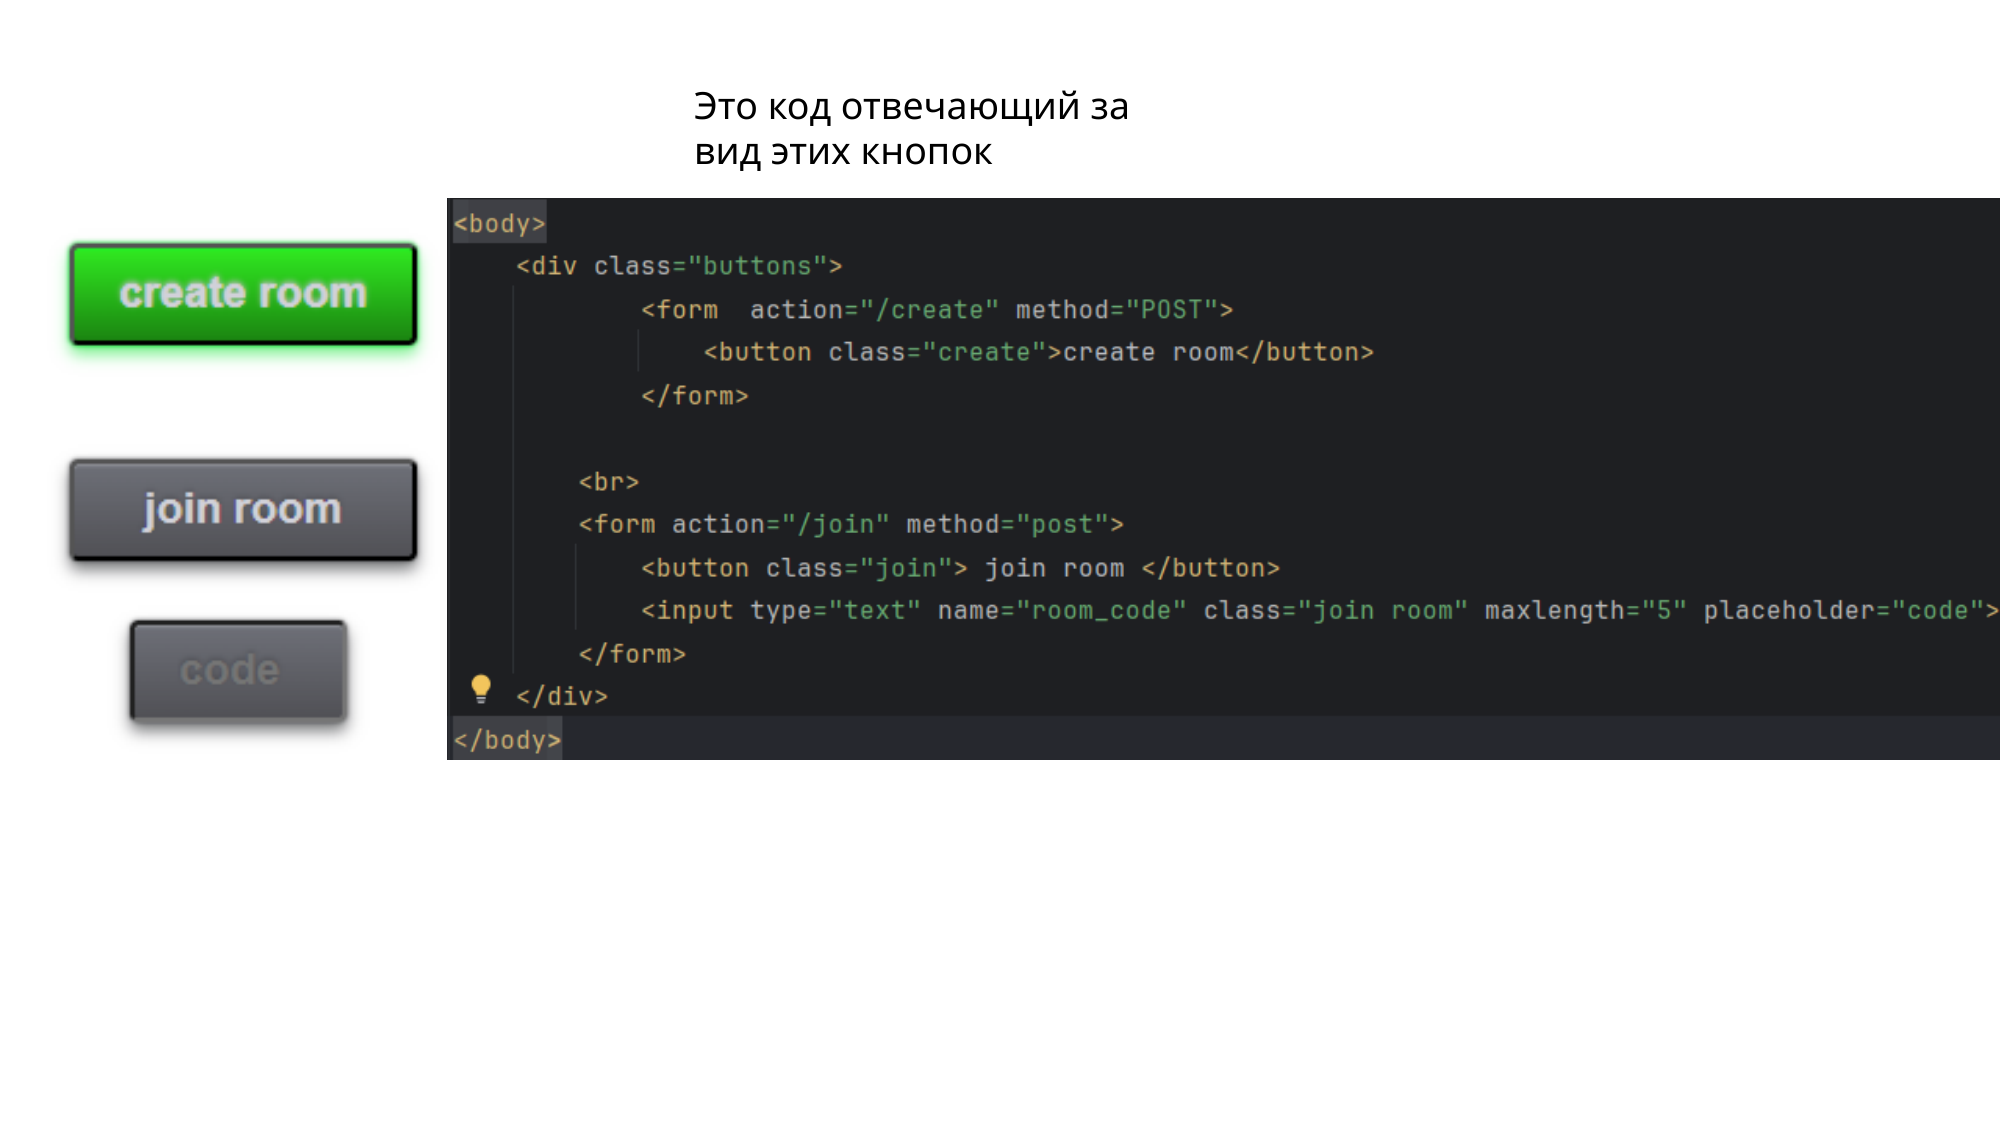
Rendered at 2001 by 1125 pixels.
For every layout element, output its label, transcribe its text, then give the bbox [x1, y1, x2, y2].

text_box Это код отвечающий за вид этих кнопок [679, 74, 1200, 181]
picture [0, 152, 2000, 806]
